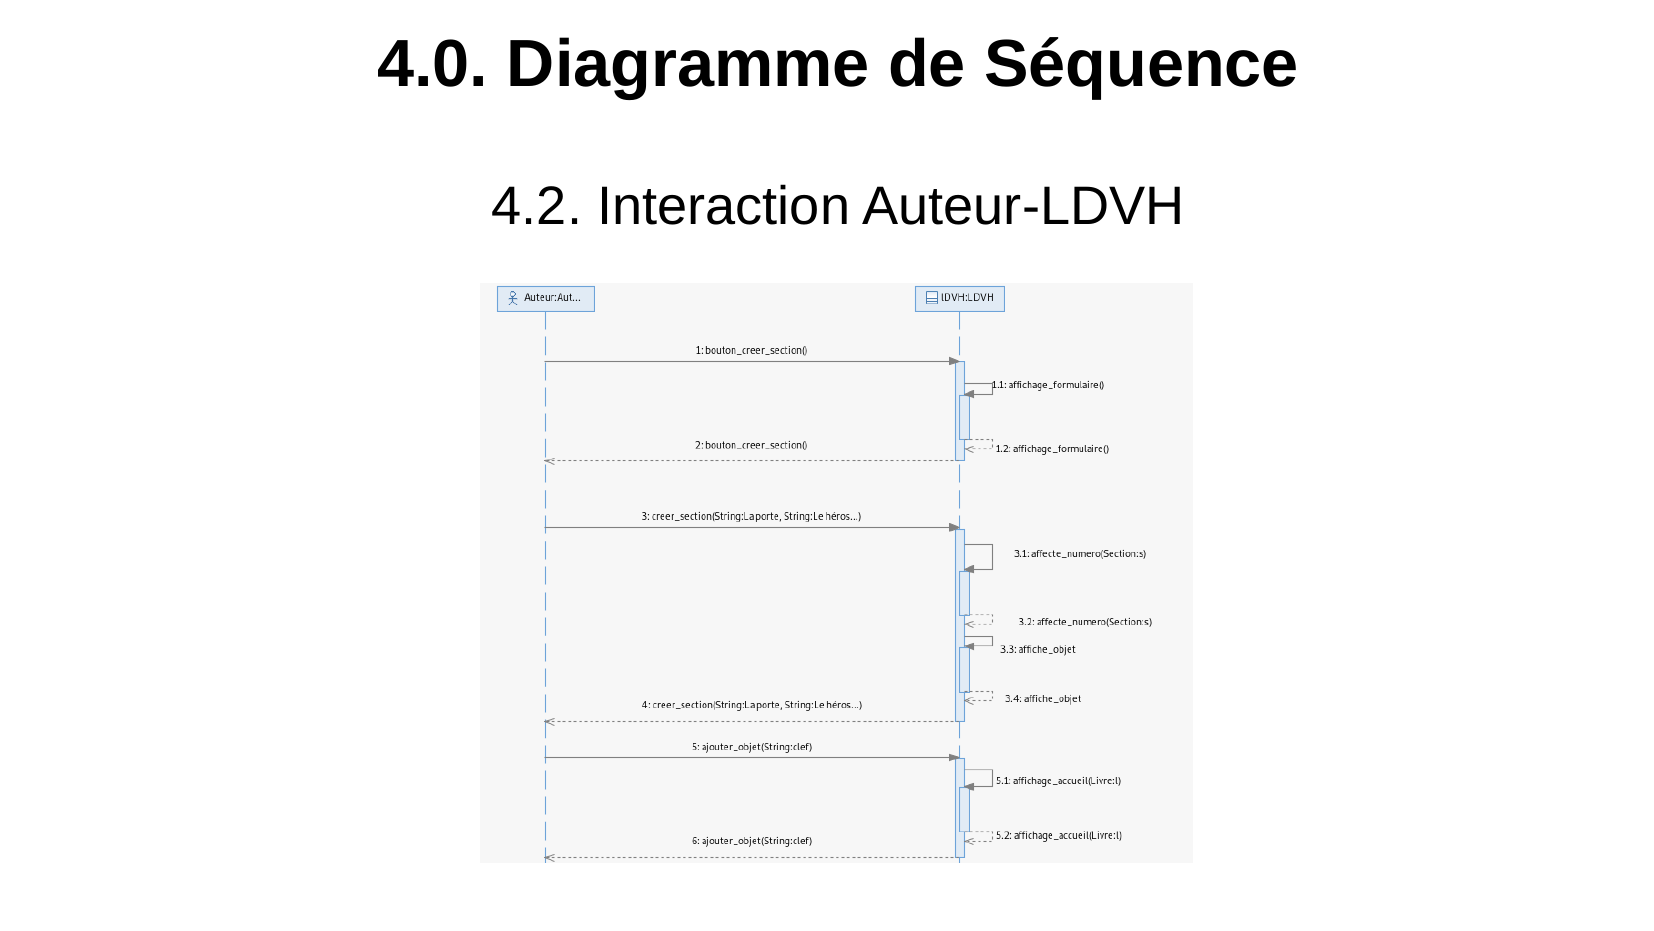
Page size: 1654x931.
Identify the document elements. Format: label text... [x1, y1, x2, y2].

title 4.0. Diagramme de Séquence 4.2. Interaction Auteur-LDVH [94, 26, 1583, 237]
picture [480, 283, 1193, 863]
